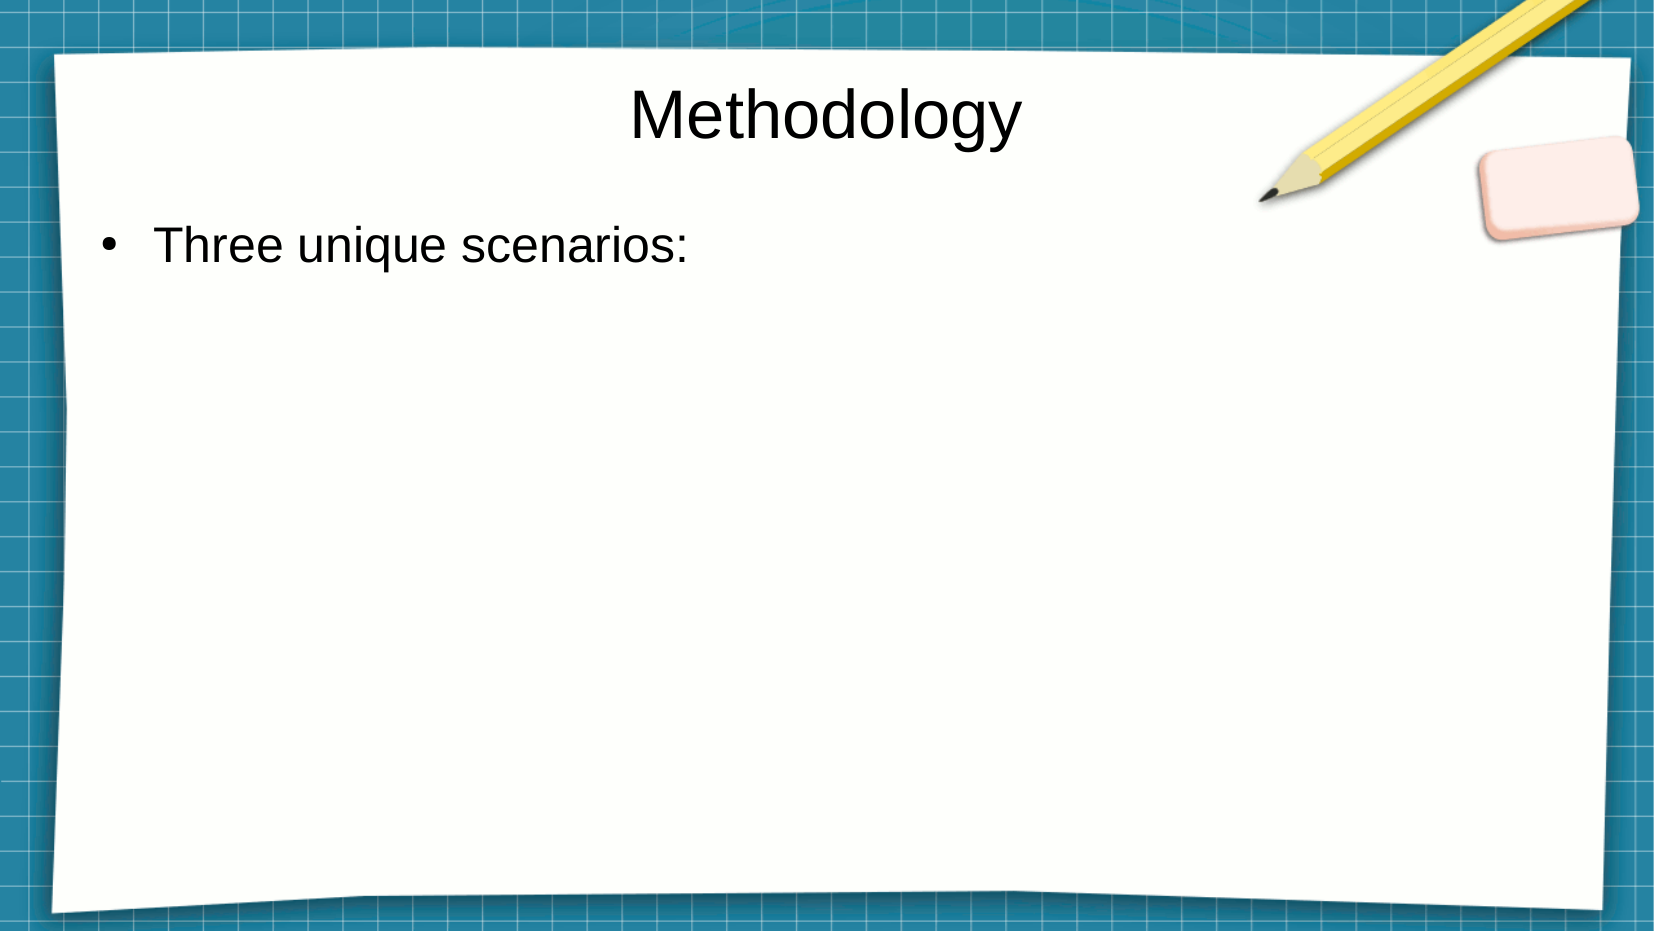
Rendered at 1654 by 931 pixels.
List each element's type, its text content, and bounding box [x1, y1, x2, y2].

list Three unique scenarios: [82, 217, 1571, 758]
title Methodology [82, 37, 1571, 193]
picture [0, 0, 1654, 931]
